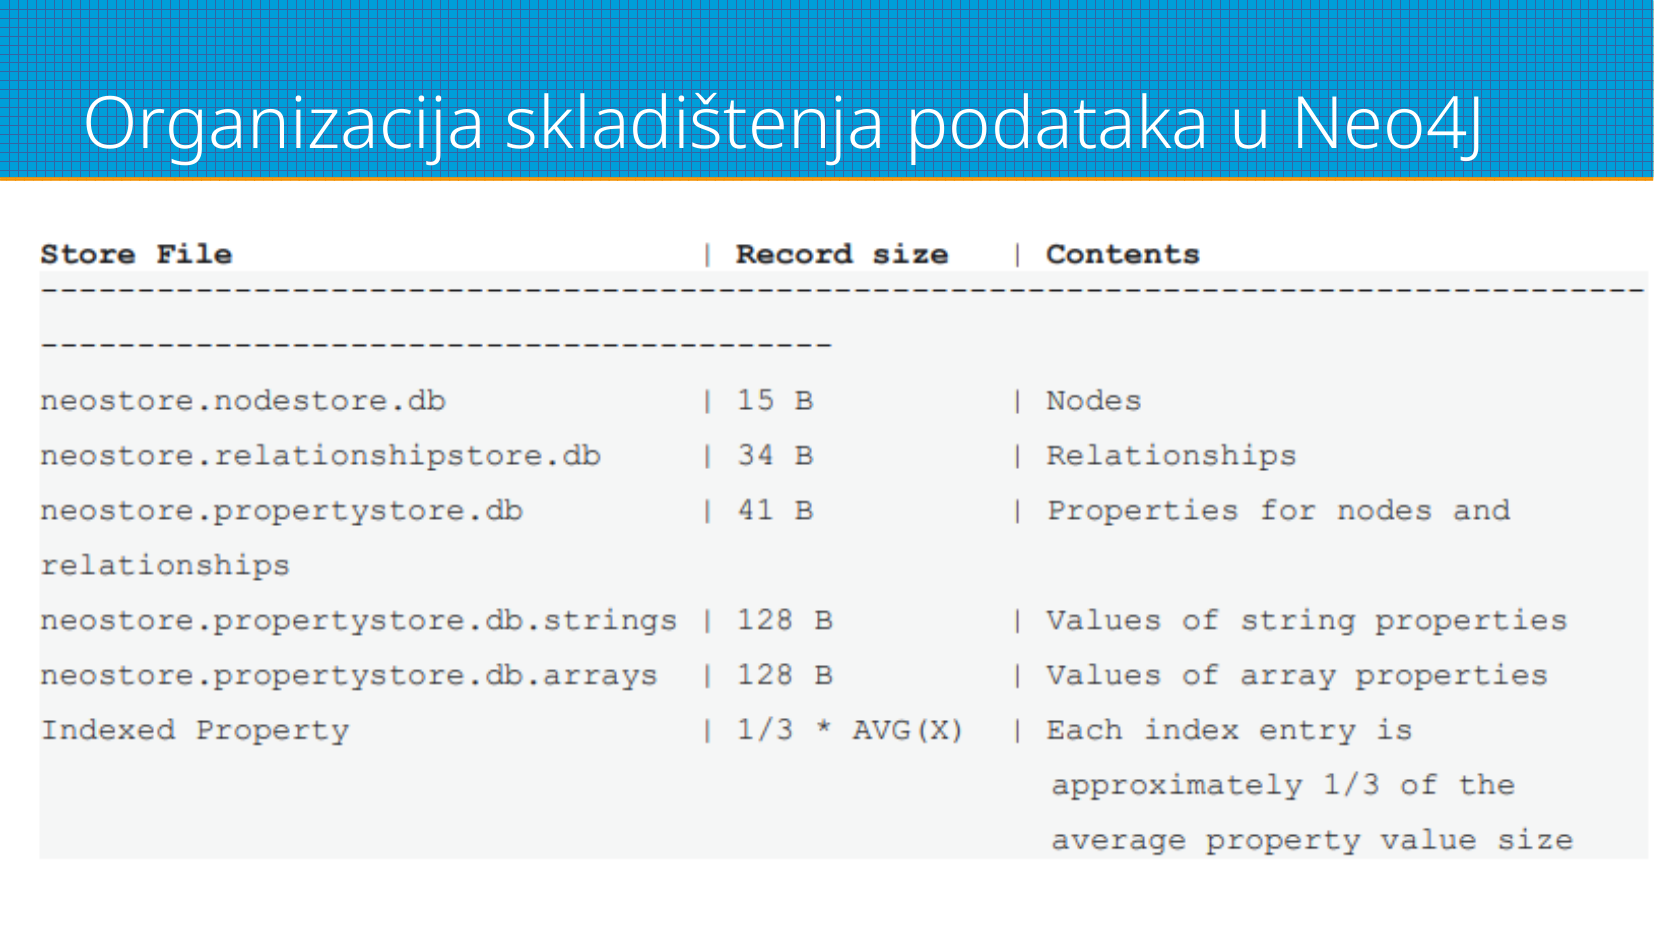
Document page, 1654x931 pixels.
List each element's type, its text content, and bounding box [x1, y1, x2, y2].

picture [32, 231, 1654, 896]
title Organizacija skladištenja podataka u Neo4J [82, 14, 1571, 171]
